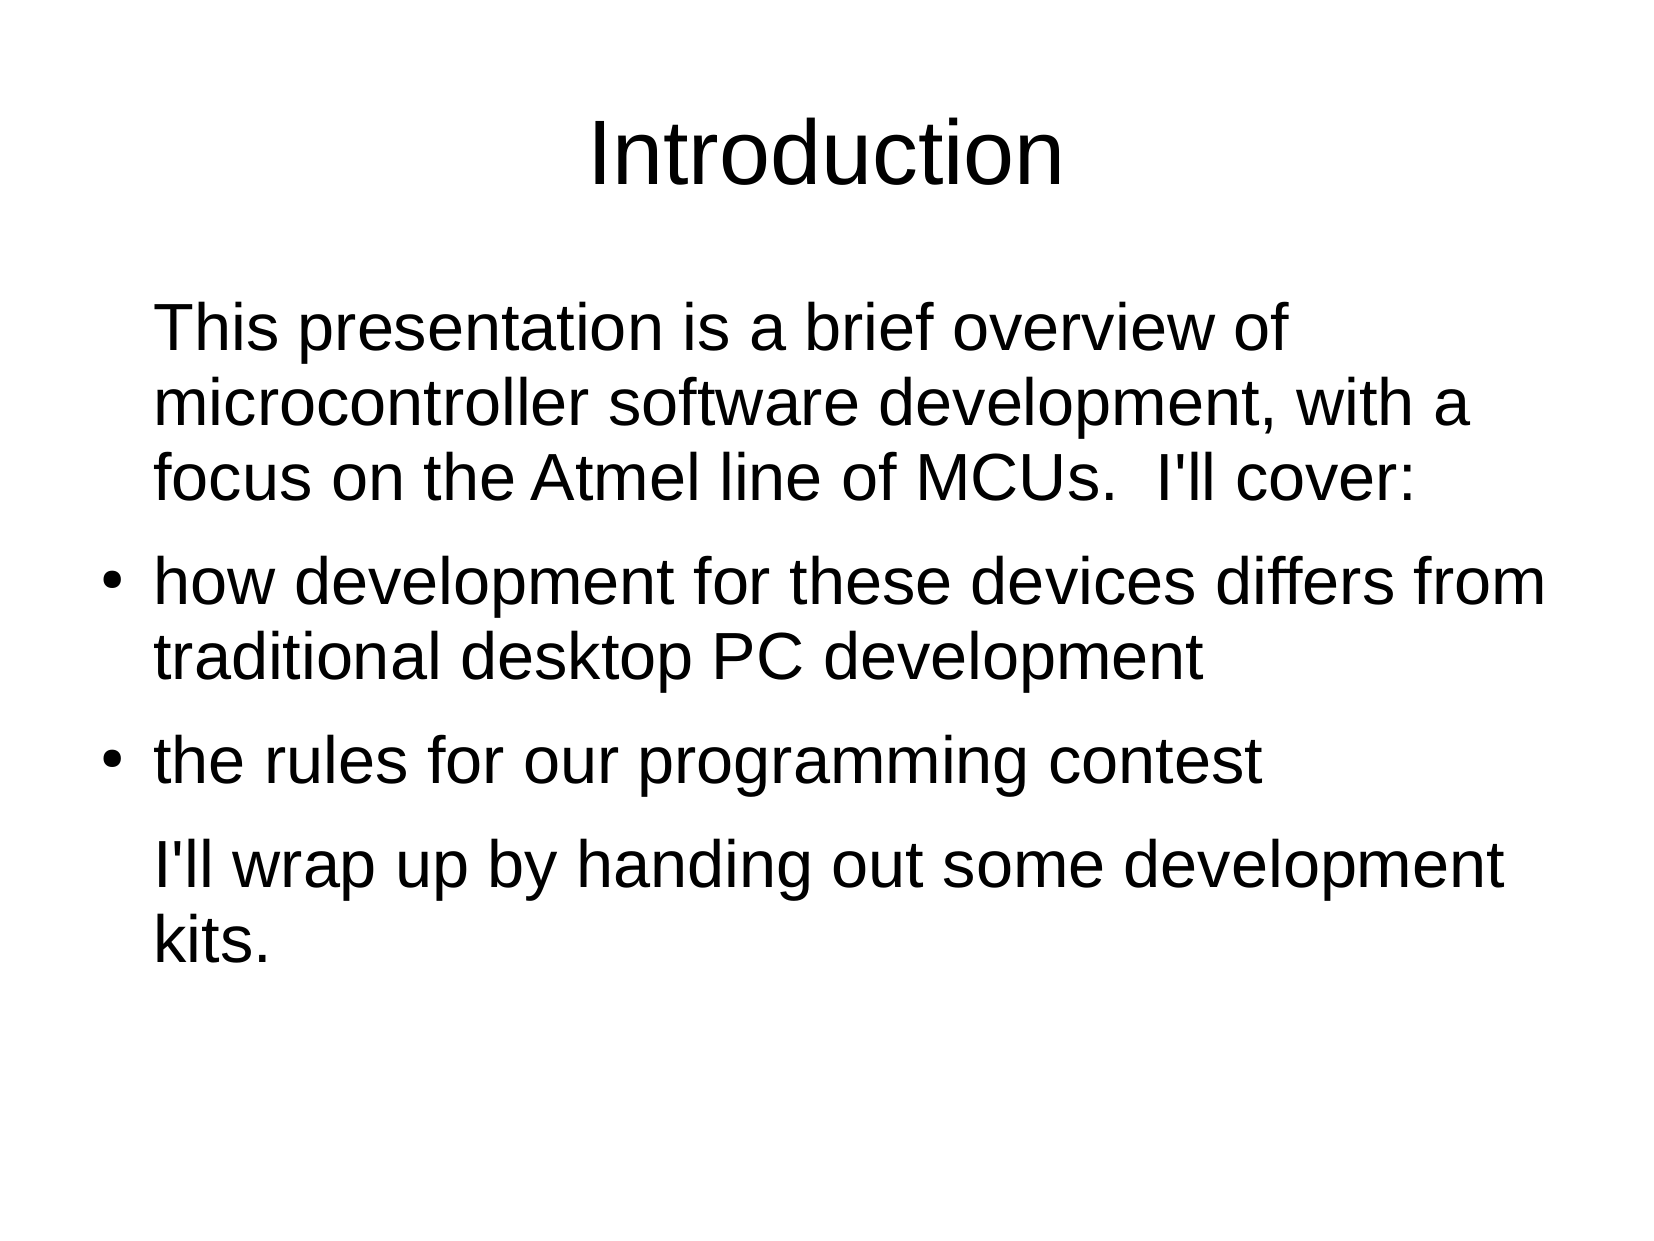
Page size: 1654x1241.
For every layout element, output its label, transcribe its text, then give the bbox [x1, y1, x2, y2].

list This presentation is a brief overview of microcontroller software development, with a focus on the Atmel line of MCUs. I'll cover: how development for these devices differs from traditional desktop PC development the rules for our programming contest I'll wrap up by handing out some development kits. [82, 290, 1571, 1109]
title Introduction [82, 49, 1571, 257]
